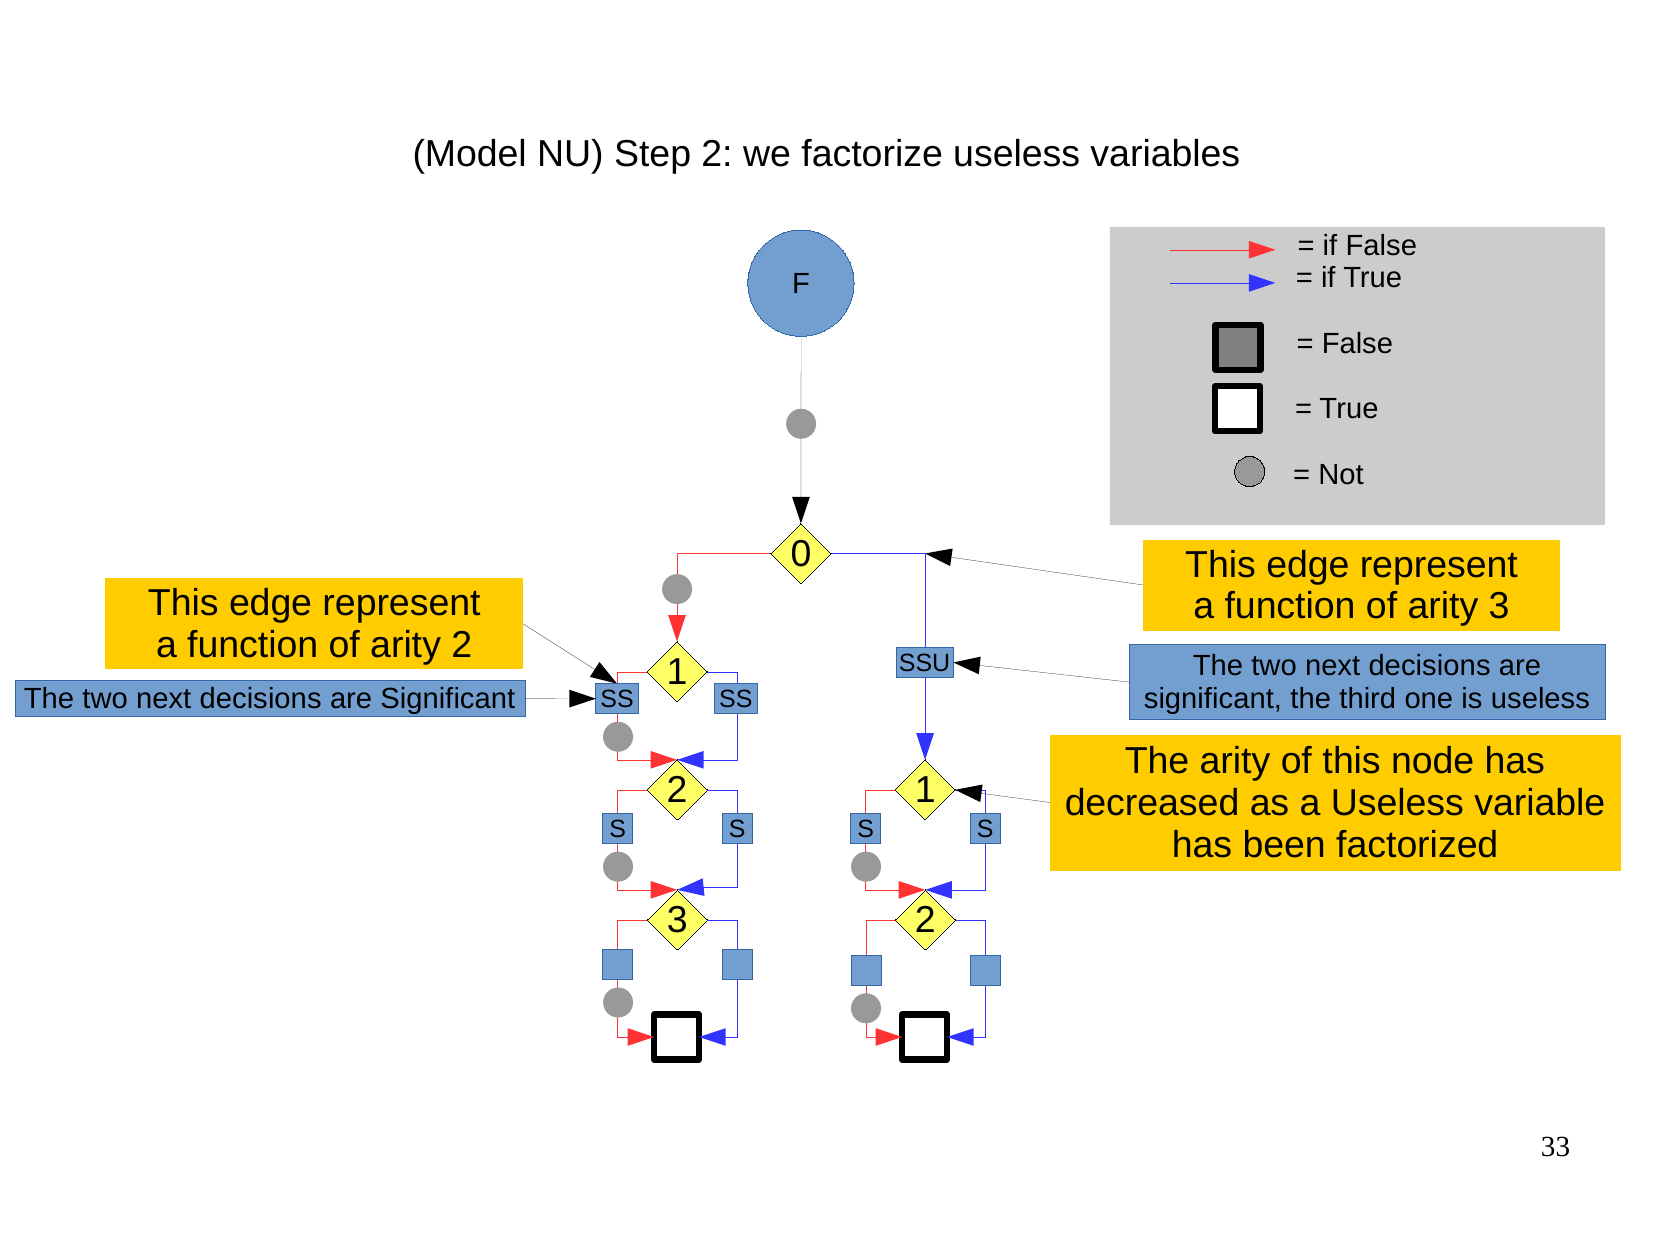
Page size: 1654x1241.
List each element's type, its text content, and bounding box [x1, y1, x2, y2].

text_box [603, 851, 634, 882]
text_box [851, 851, 882, 882]
text_box The two next decisions are Significant [15, 680, 526, 717]
text_box 1 [895, 759, 955, 820]
text_box [1234, 456, 1265, 487]
text_box = if False = if True = False = True = Not [1109, 227, 1605, 525]
text_box The two next decisions are significant, the third one is useless [1129, 644, 1606, 720]
text_box 1 [647, 641, 708, 702]
text_box [786, 408, 817, 439]
text_box [722, 949, 753, 980]
text_box [850, 993, 882, 1024]
text_box [602, 949, 633, 980]
text_box [1215, 324, 1261, 370]
text_box 2 [647, 760, 708, 820]
text_box [902, 1014, 948, 1060]
text_box [970, 955, 1001, 986]
text_box SS [595, 683, 639, 714]
text_box S [850, 813, 881, 844]
text_box SSU [896, 647, 954, 678]
text_box F [747, 257, 855, 337]
text_box 2 [895, 889, 956, 950]
text_box S [722, 813, 753, 844]
text_box SS [714, 683, 758, 714]
text_box [662, 574, 693, 605]
text_box [603, 987, 634, 1018]
text_box The arity of this node has decreased as a Useless variable has been factorized [1050, 735, 1621, 871]
text_box S [602, 813, 633, 844]
text_box S [970, 813, 1001, 844]
text_box 0 [770, 523, 832, 584]
text_box [603, 721, 634, 752]
text_box This edge represent a function of arity 2 [105, 578, 523, 669]
text_box [1215, 386, 1261, 432]
title (Model NU) Step 2: we factorize useless variables [82, 49, 1571, 257]
text_box [851, 955, 882, 986]
text_box 3 [647, 891, 708, 950]
text_box [654, 1014, 700, 1060]
text_box This edge represent a function of arity 3 [1143, 540, 1560, 631]
